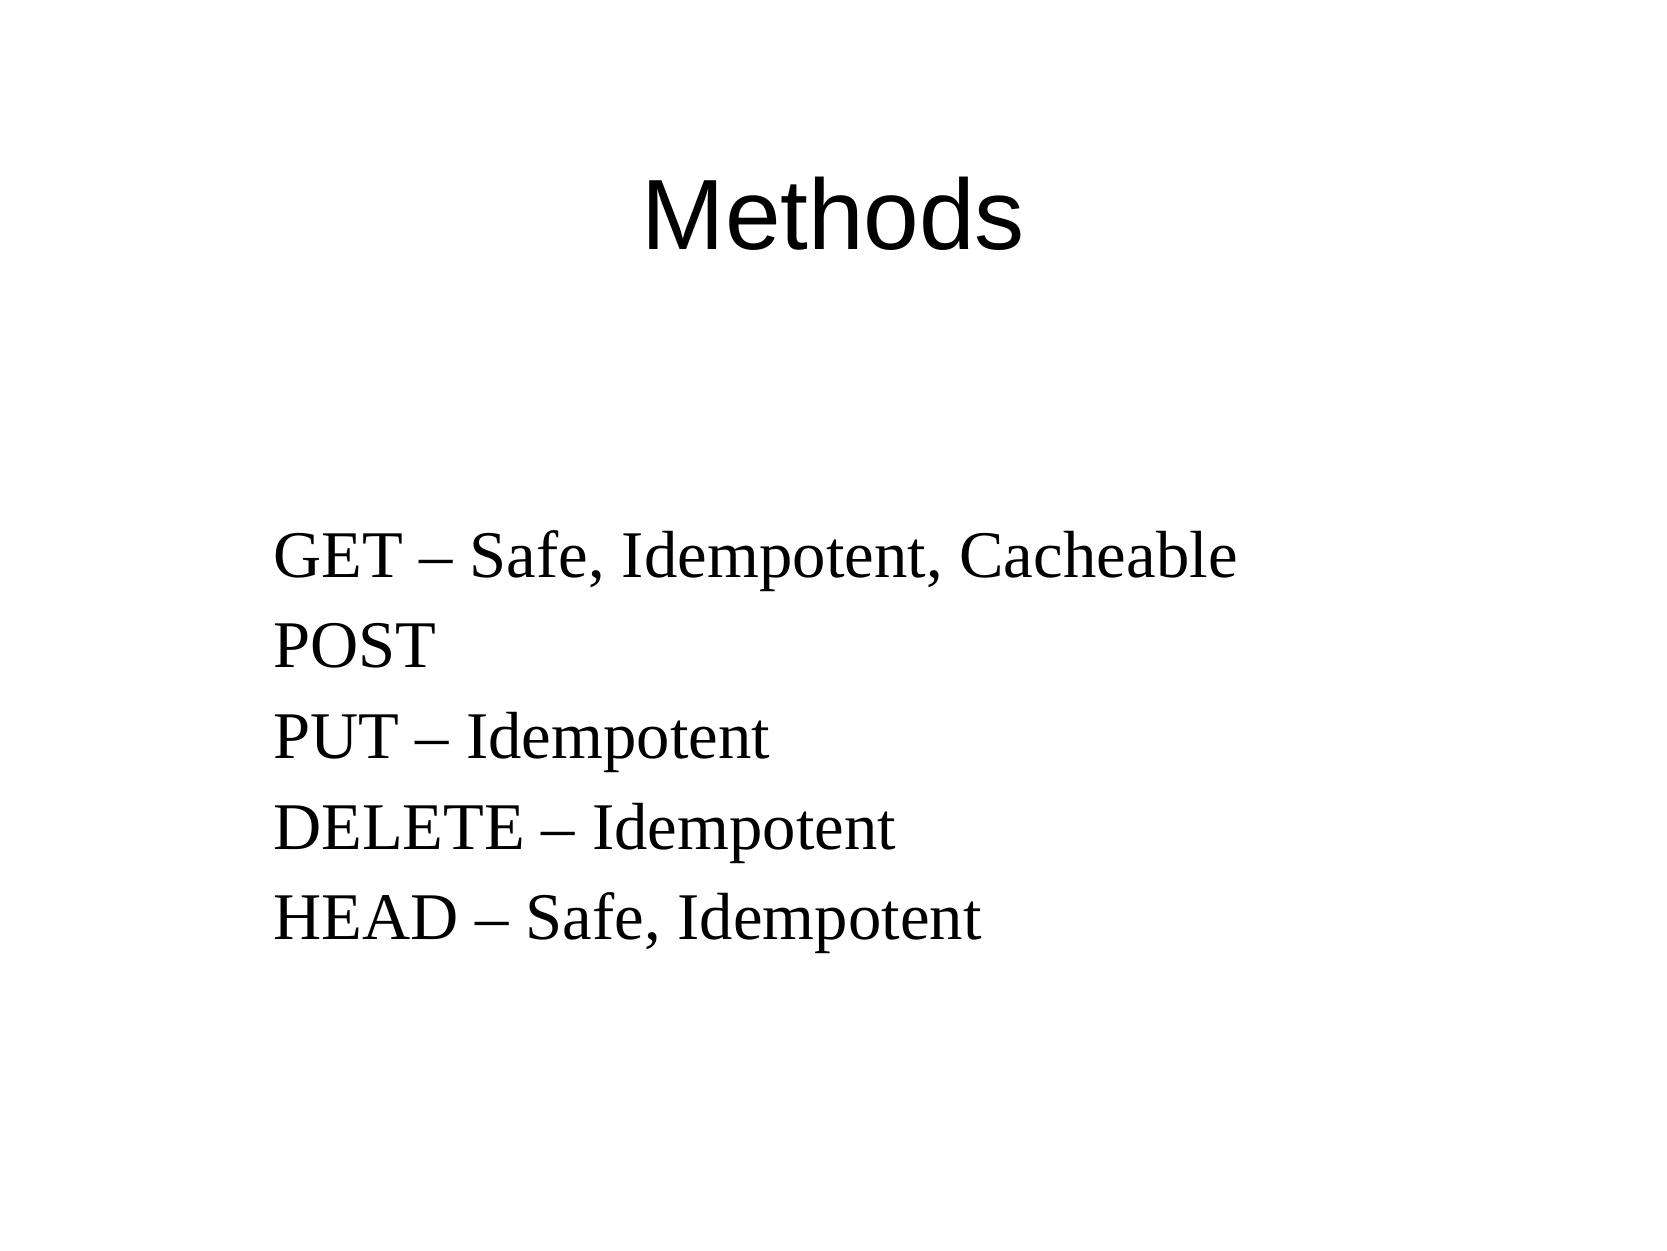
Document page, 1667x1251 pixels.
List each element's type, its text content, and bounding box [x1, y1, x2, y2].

title Methods [124, 118, 1542, 313]
subtitle GET – Safe, Idempotent, Cacheable POST PUT – Idempotent DELETE – Idempotent HEAD – Safe, Idempotent [124, 368, 1542, 1104]
